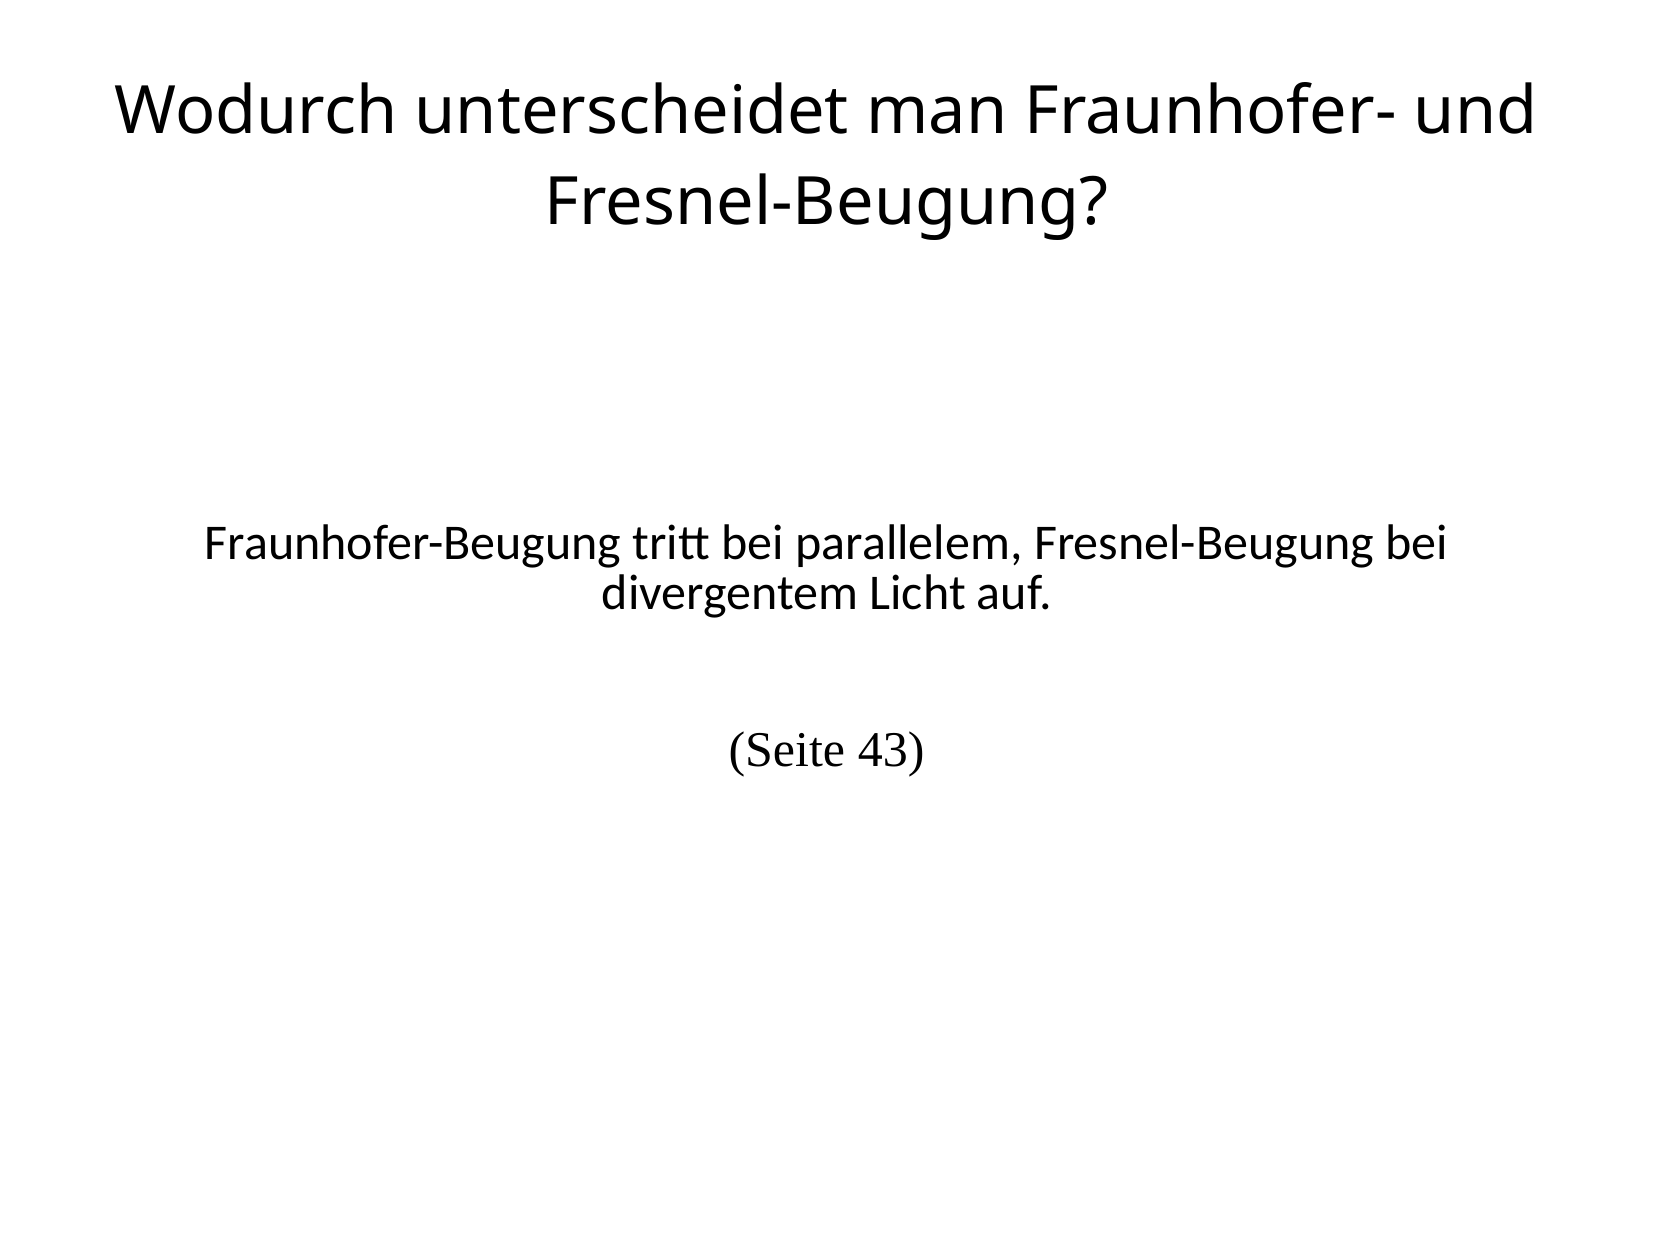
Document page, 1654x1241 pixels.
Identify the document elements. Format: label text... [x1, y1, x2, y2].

title Wodurch unterscheidet man Fraunhofer- und Fresnel-Beugung? [82, 49, 1571, 257]
subtitle Fraunhofer-Beugung tritt bei parallelem, Fresnel-Beugung bei divergentem Licht auf. (Seite 43) [82, 290, 1571, 1010]
